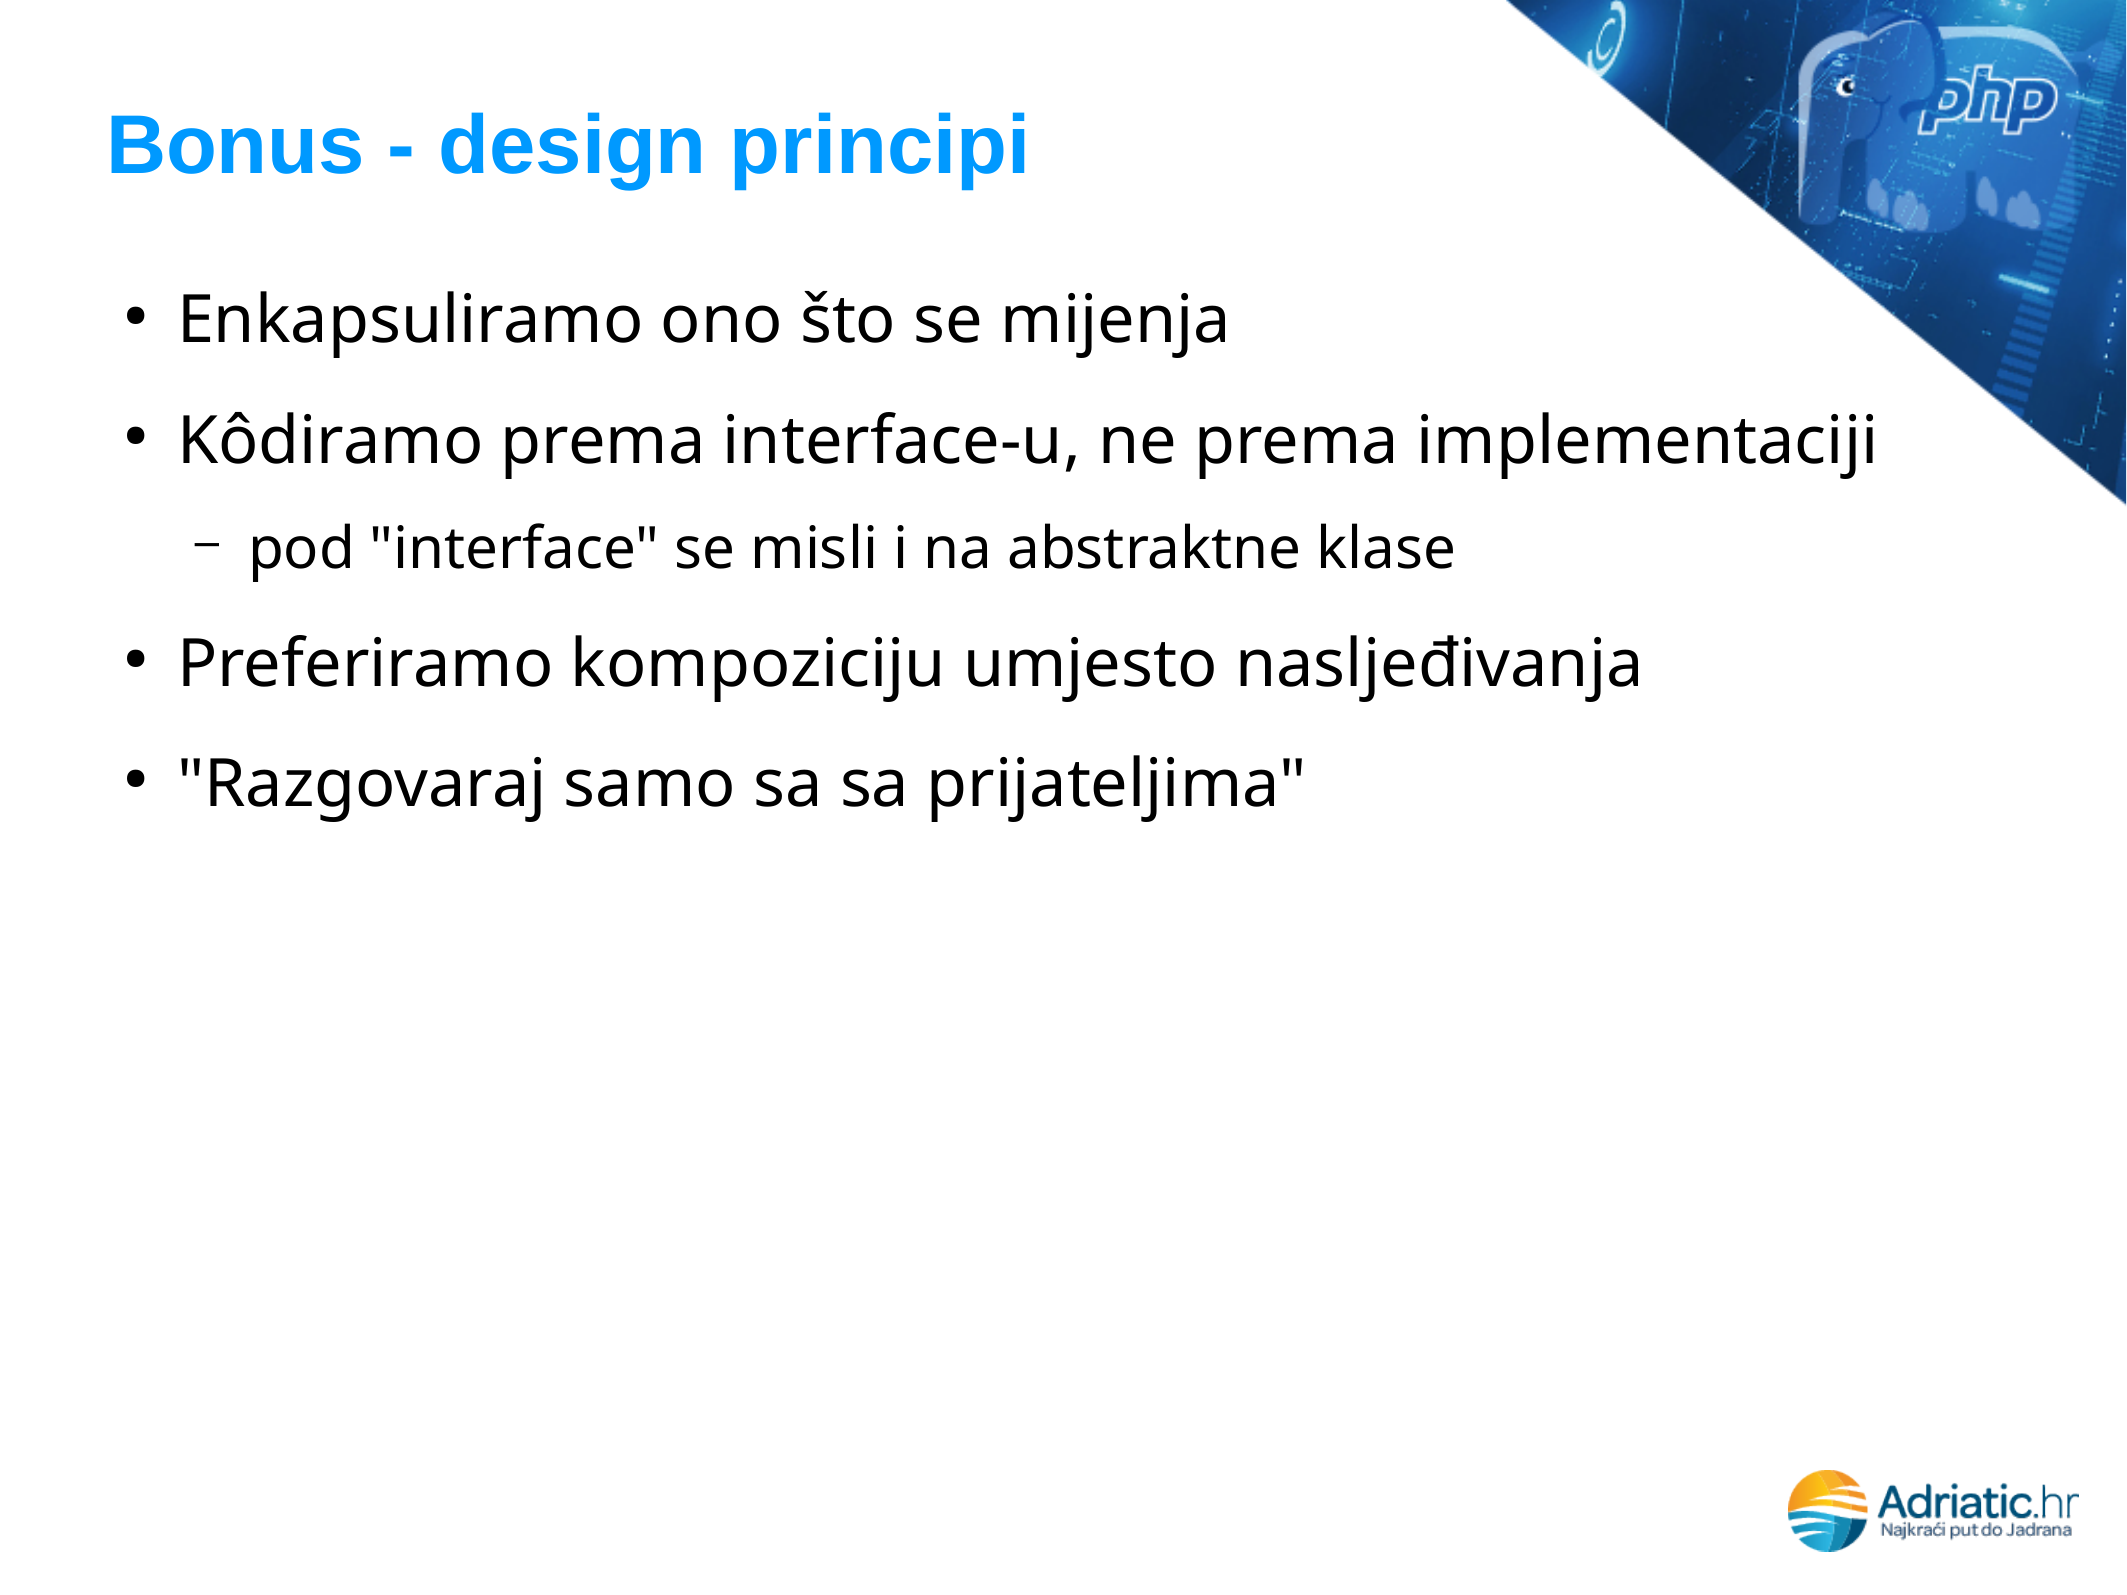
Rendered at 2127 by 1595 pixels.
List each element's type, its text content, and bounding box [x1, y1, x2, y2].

picture [1505, 0, 2127, 625]
title Bonus - design principi [106, 70, 1630, 219]
list Enkapsuliramo ono što se mijenja Kôdiramo prema interface-u, ne prema implementaciji pod "interface" se misli i na abstraktne klase Preferiramo kompoziciju umjesto nasljeđivanja "Razgovaraj samo sa sa prijateljima" [106, 271, 2020, 1453]
picture [1788, 1470, 2079, 1552]
